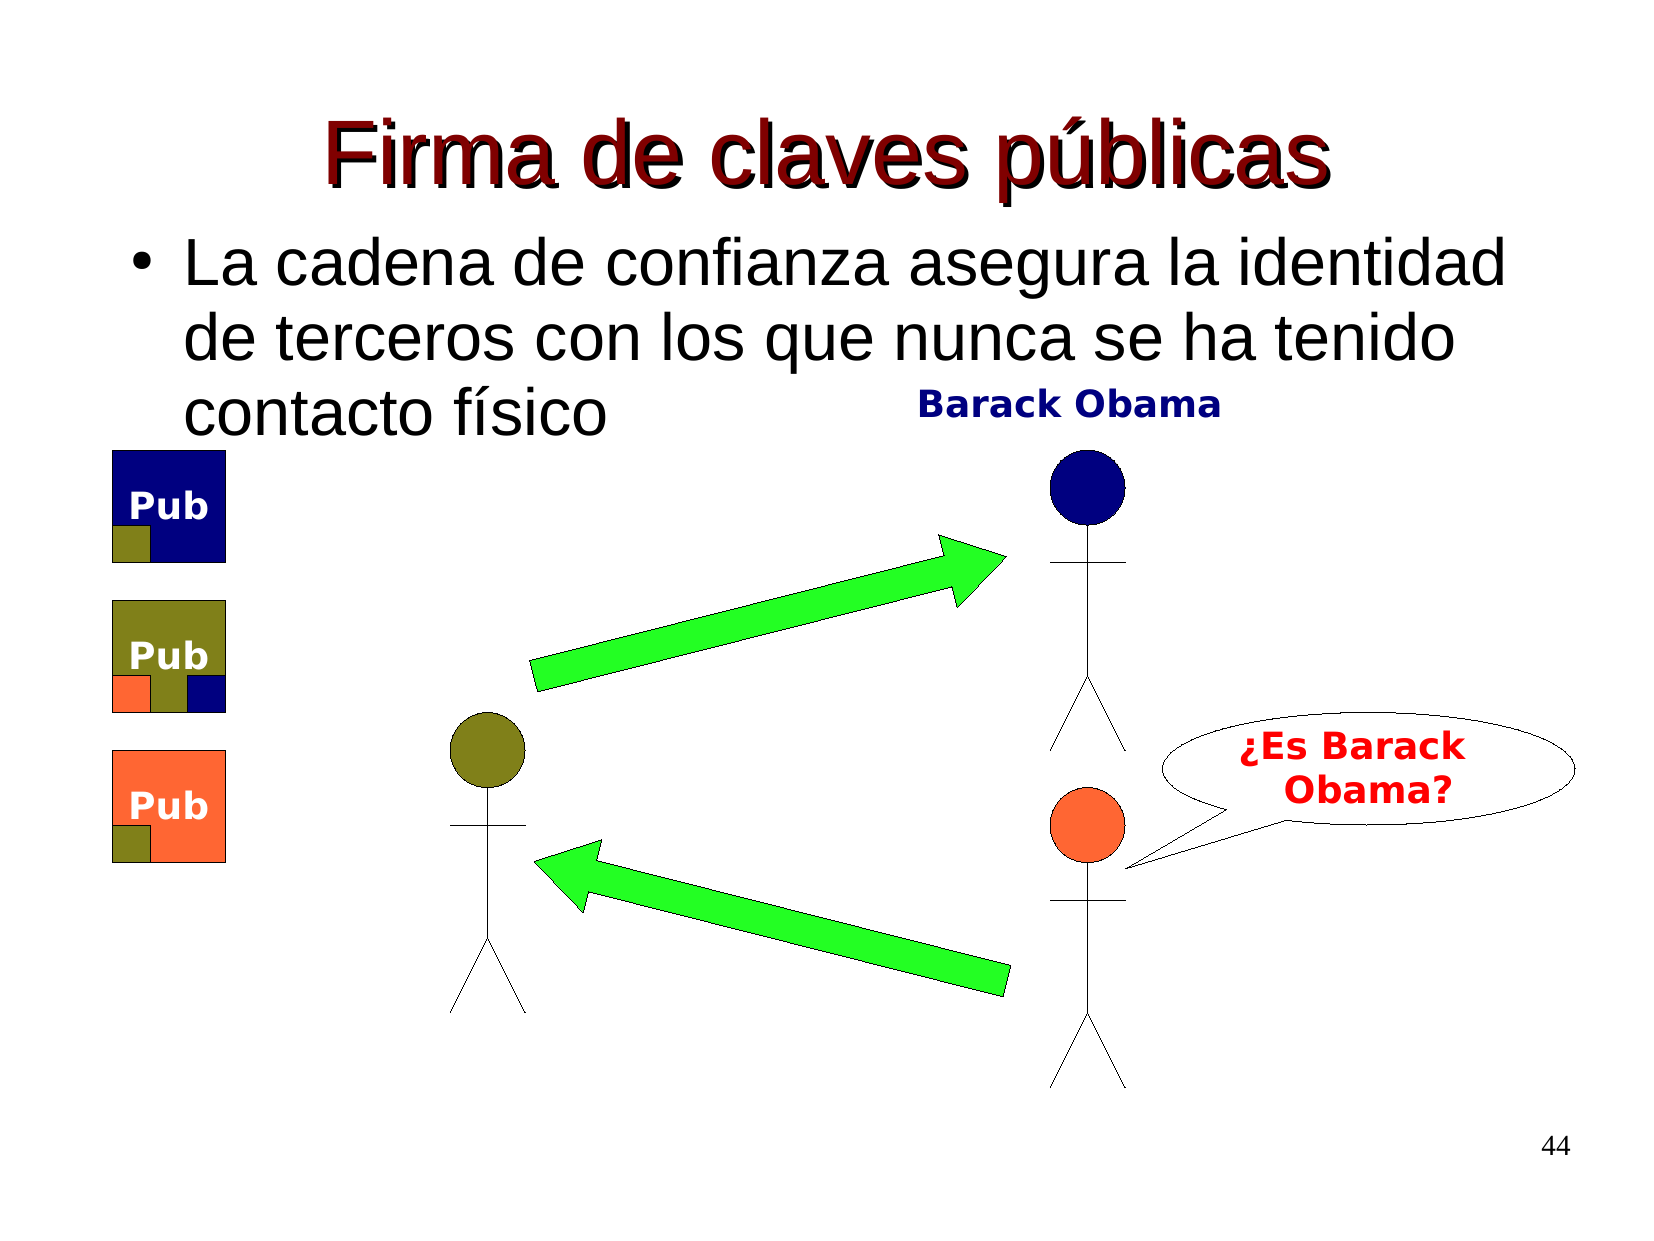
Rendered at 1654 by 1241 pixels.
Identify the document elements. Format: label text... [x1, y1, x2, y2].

text_box [112, 825, 151, 863]
title Firma de claves públicas [82, 49, 1571, 257]
text_box [187, 675, 226, 713]
text_box Pub [112, 600, 226, 713]
text_box Barack Obama [901, 374, 1238, 434]
text_box [450, 712, 526, 788]
text_box [112, 525, 151, 563]
text_box [1050, 787, 1126, 863]
list La cadena de confianza asegura la identidad de terceros con los que nunca se ha tenido contacto físico [112, 225, 1601, 1029]
text_box ¿Es Barack Obama? [1125, 712, 1576, 869]
text_box Pub [112, 450, 226, 563]
text_box [112, 675, 151, 713]
text_box Pub [112, 750, 226, 863]
text_box [1050, 450, 1126, 526]
text_box [534, 839, 1011, 997]
text_box [529, 534, 1007, 692]
